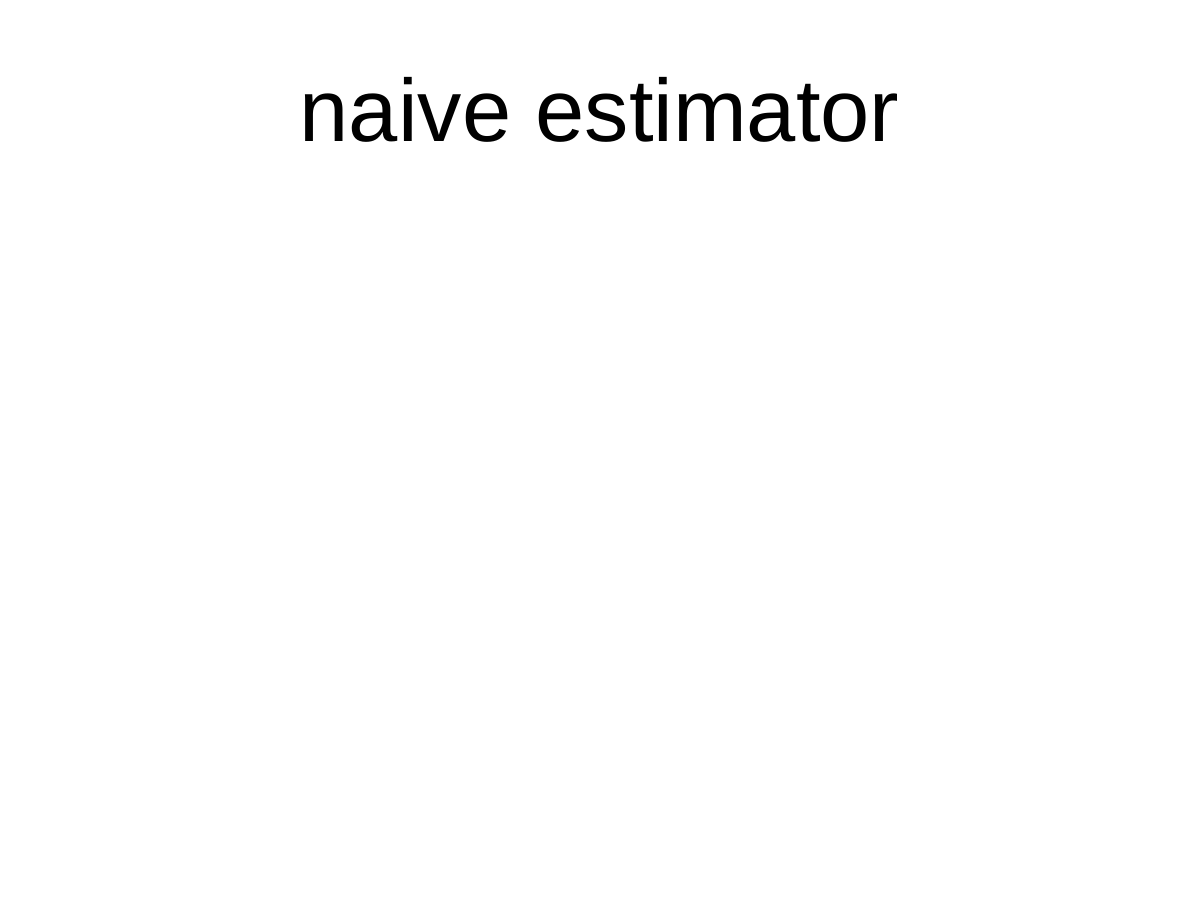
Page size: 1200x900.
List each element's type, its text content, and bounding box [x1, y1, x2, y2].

title naive estimator [60, 35, 1141, 187]
